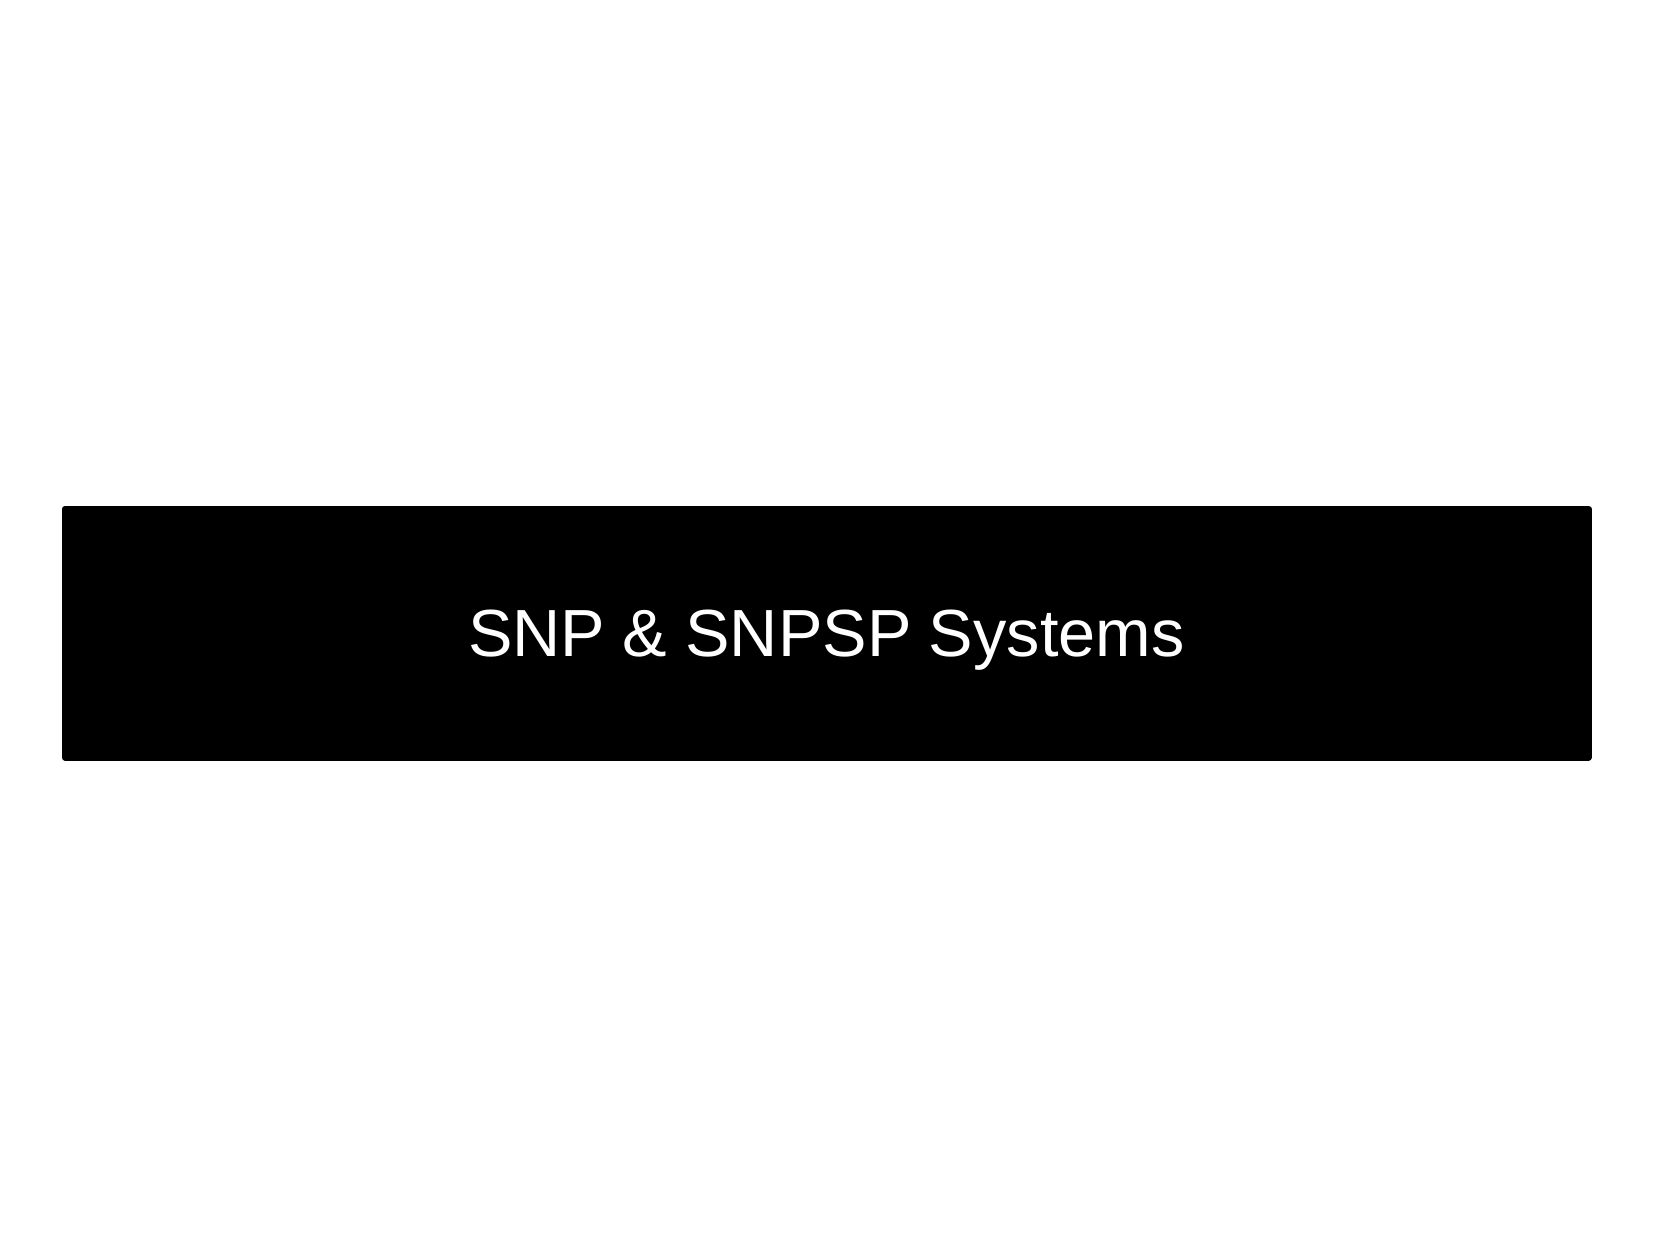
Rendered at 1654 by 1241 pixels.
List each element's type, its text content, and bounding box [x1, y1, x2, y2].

subtitle SNP & SNPSP Systems [64, 508, 1589, 758]
